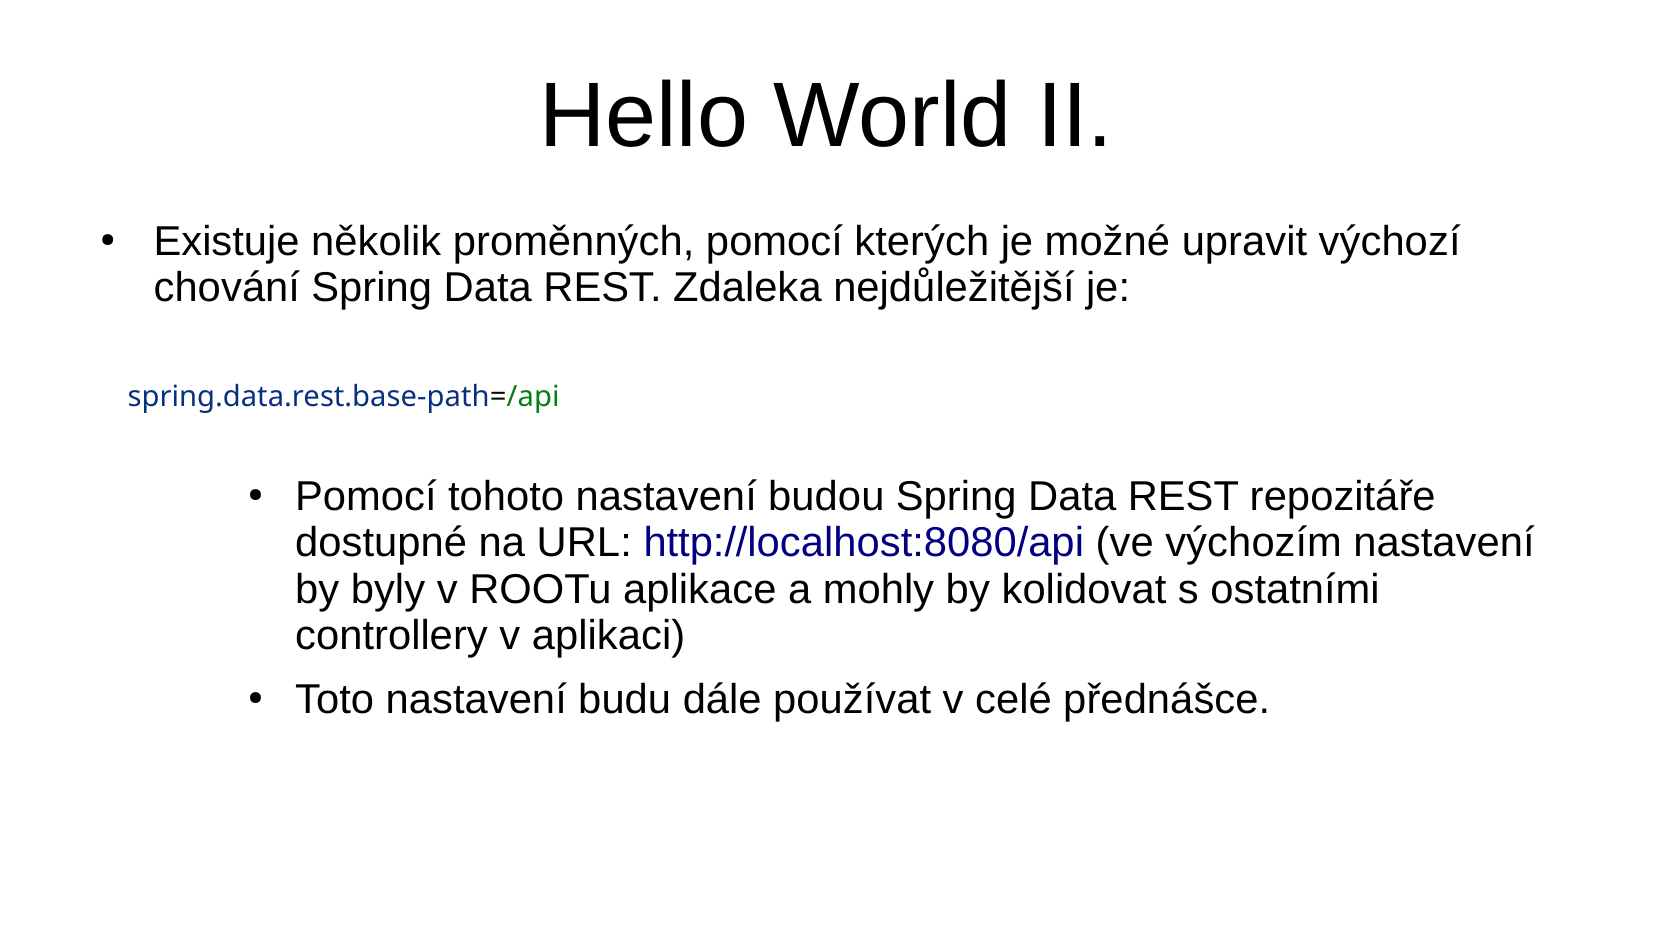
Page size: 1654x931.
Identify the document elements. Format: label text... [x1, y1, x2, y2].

title Hello World II. [82, 37, 1571, 193]
list Existuje několik proměnných, pomocí kterých je možné upravit výchozí chování Spring Data REST. Zdaleka nejdůležitější je: spring.data.rest.base-path=/api Pomocí tohoto nastavení budou Spring Data REST repozitáře dostupné na URL: http://localhost:8080/api (ve výchozím nastavení by byly v ROOTu aplikace a mohly by kolidovat s ostatními controllery v aplikaci) Toto nastavení budu dále používat v celé přednášce. [82, 217, 1571, 758]
